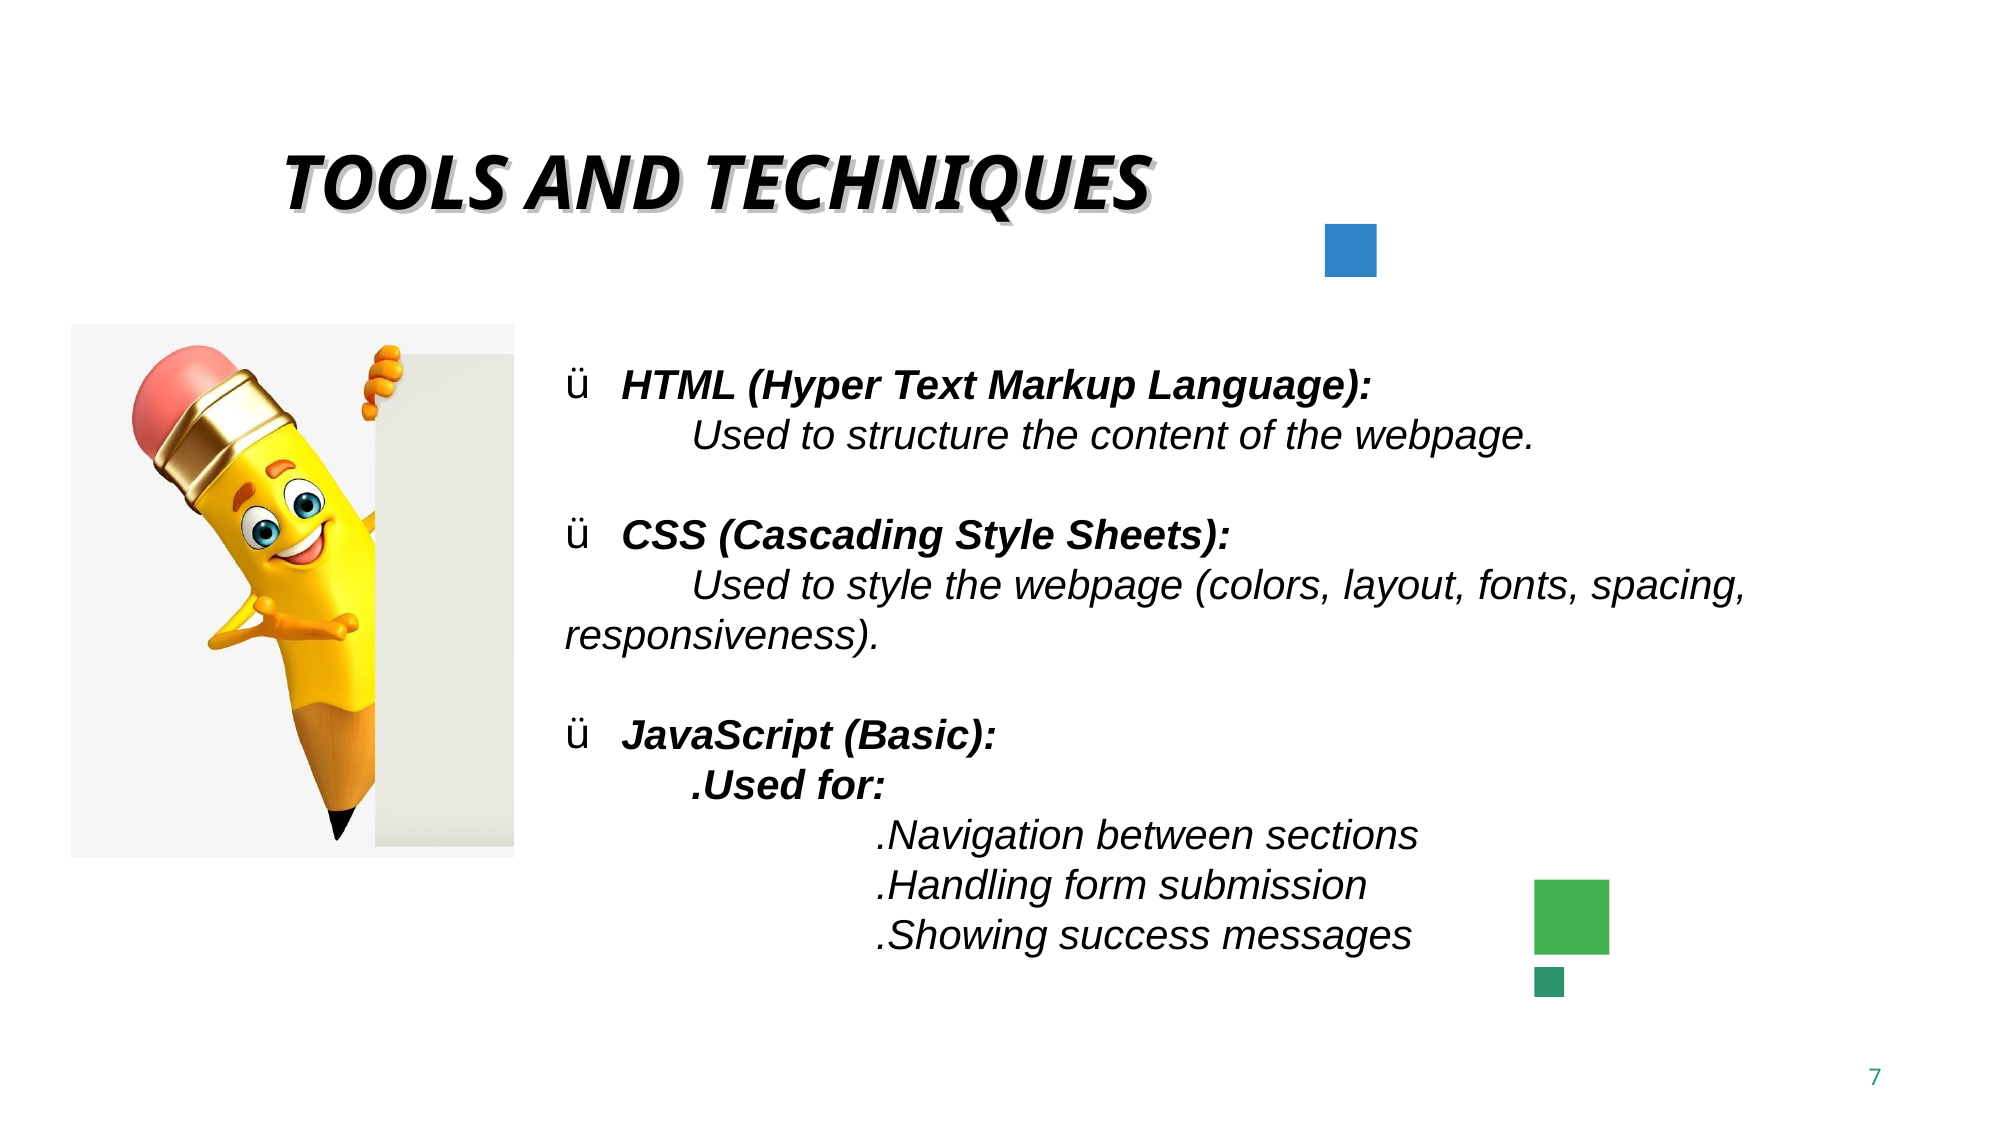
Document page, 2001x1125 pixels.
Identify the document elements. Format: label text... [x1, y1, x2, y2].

slide_number 7 [1862, 1061, 1888, 1094]
text_box HTML (Hyper Text Markup Language): Used to structure the content of the webpage. CSS (Cascading Style Sheets): Used to style the webpage (colors, layout, fonts, spacing, responsiveness). JavaScript (Basic): .Used for: .Navigation between sections .Handling form submission .Showing success messages [550, 350, 1925, 1010]
title TOOLS AND TECHNIQUES [278, 132, 1881, 227]
picture [71, 324, 514, 858]
text_box [1324, 227, 1377, 277]
